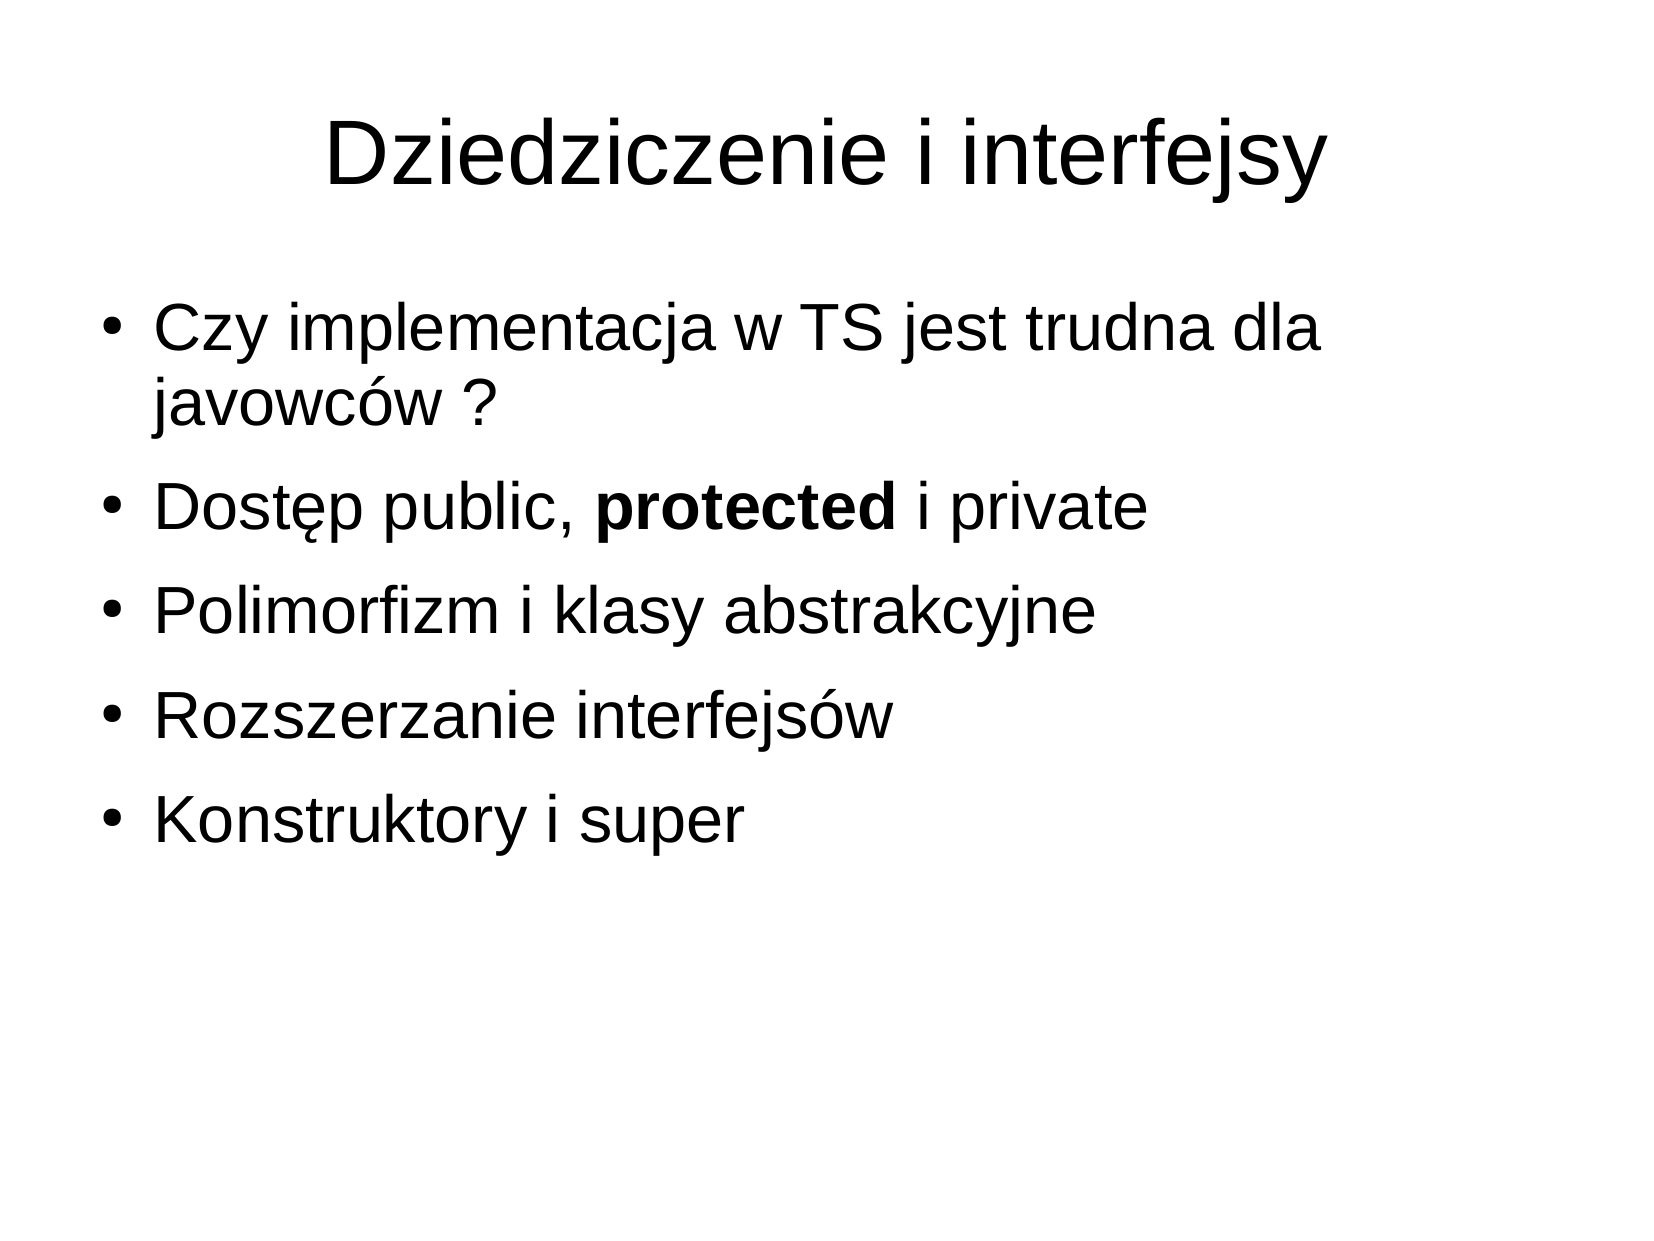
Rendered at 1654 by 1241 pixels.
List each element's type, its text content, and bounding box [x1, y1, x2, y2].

title Dziedziczenie i interfejsy [82, 49, 1571, 257]
list Czy implementacja w TS jest trudna dla javowców ? Dostęp public, protected i private Polimorfizm i klasy abstrakcyjne Rozszerzanie interfejsów Konstruktory i super [82, 290, 1571, 1010]
